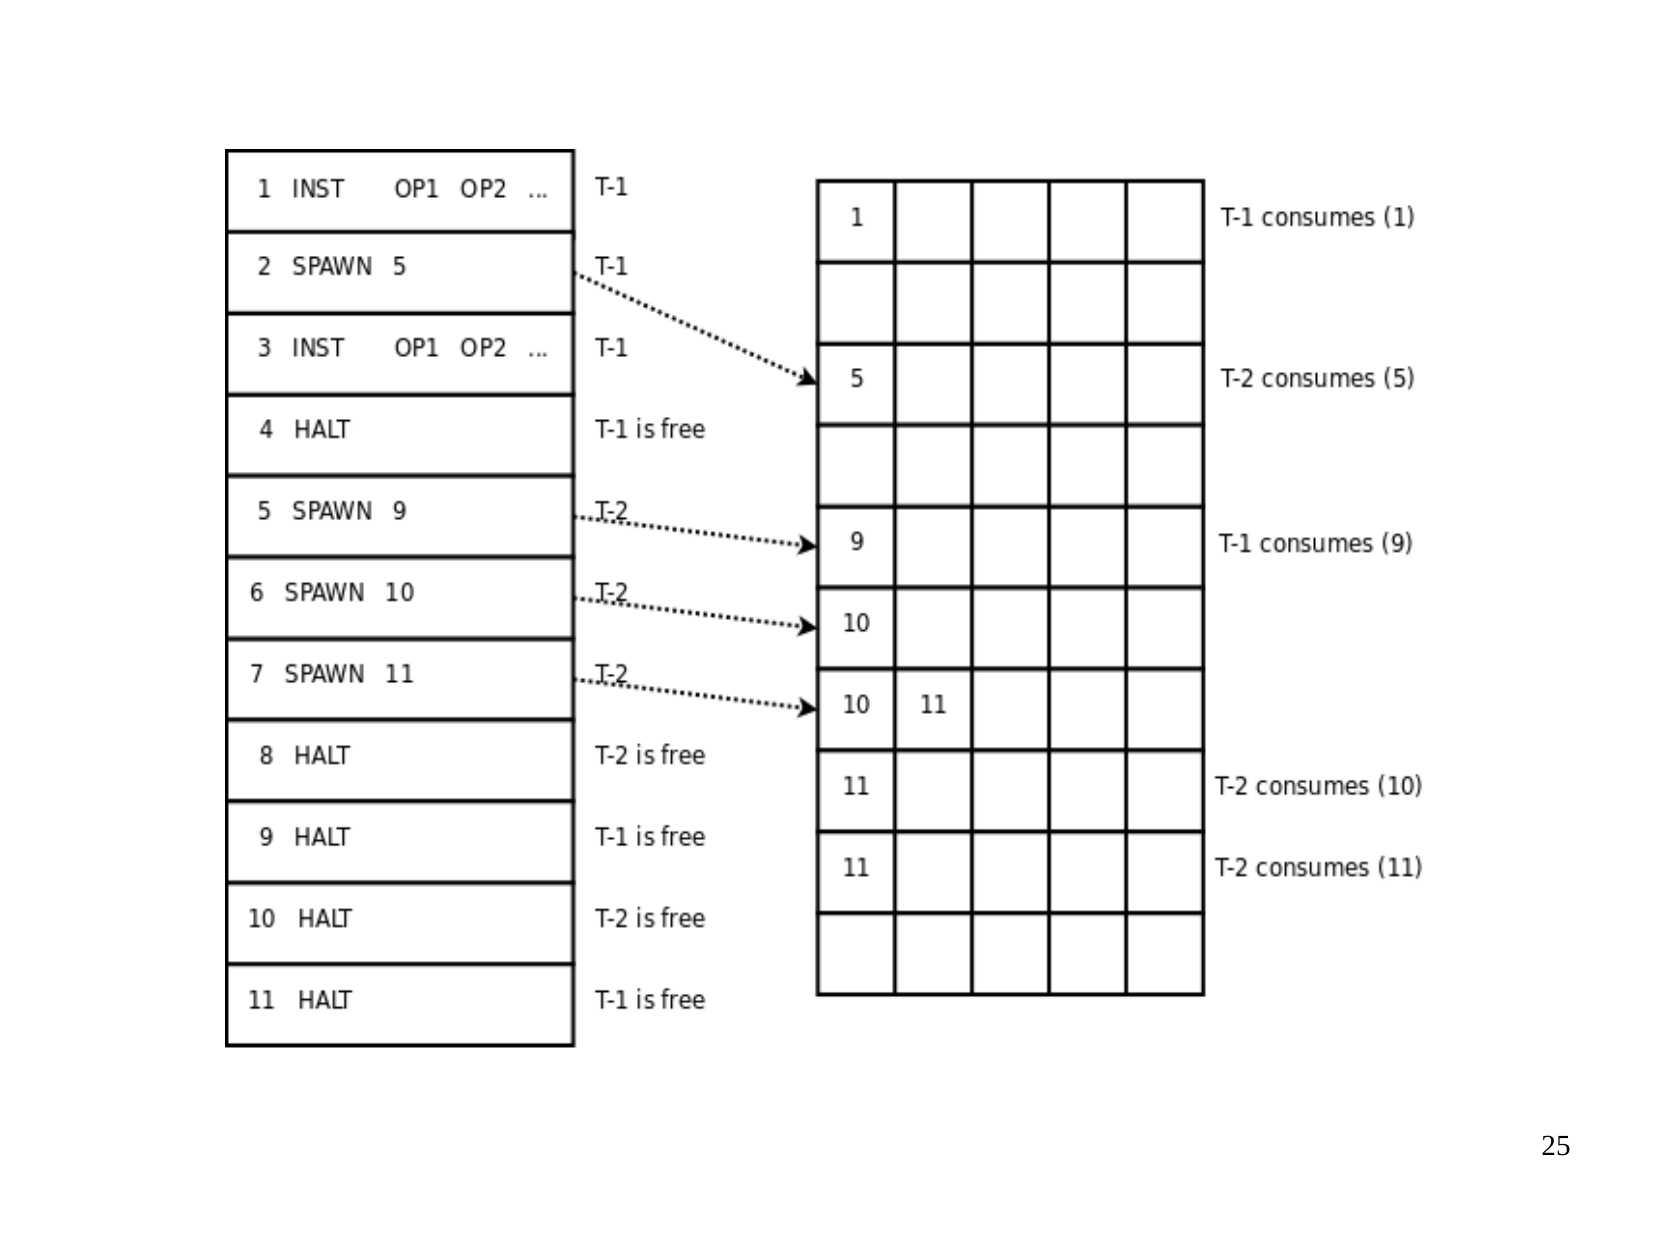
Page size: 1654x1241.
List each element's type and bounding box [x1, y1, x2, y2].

picture [225, 149, 1426, 1051]
